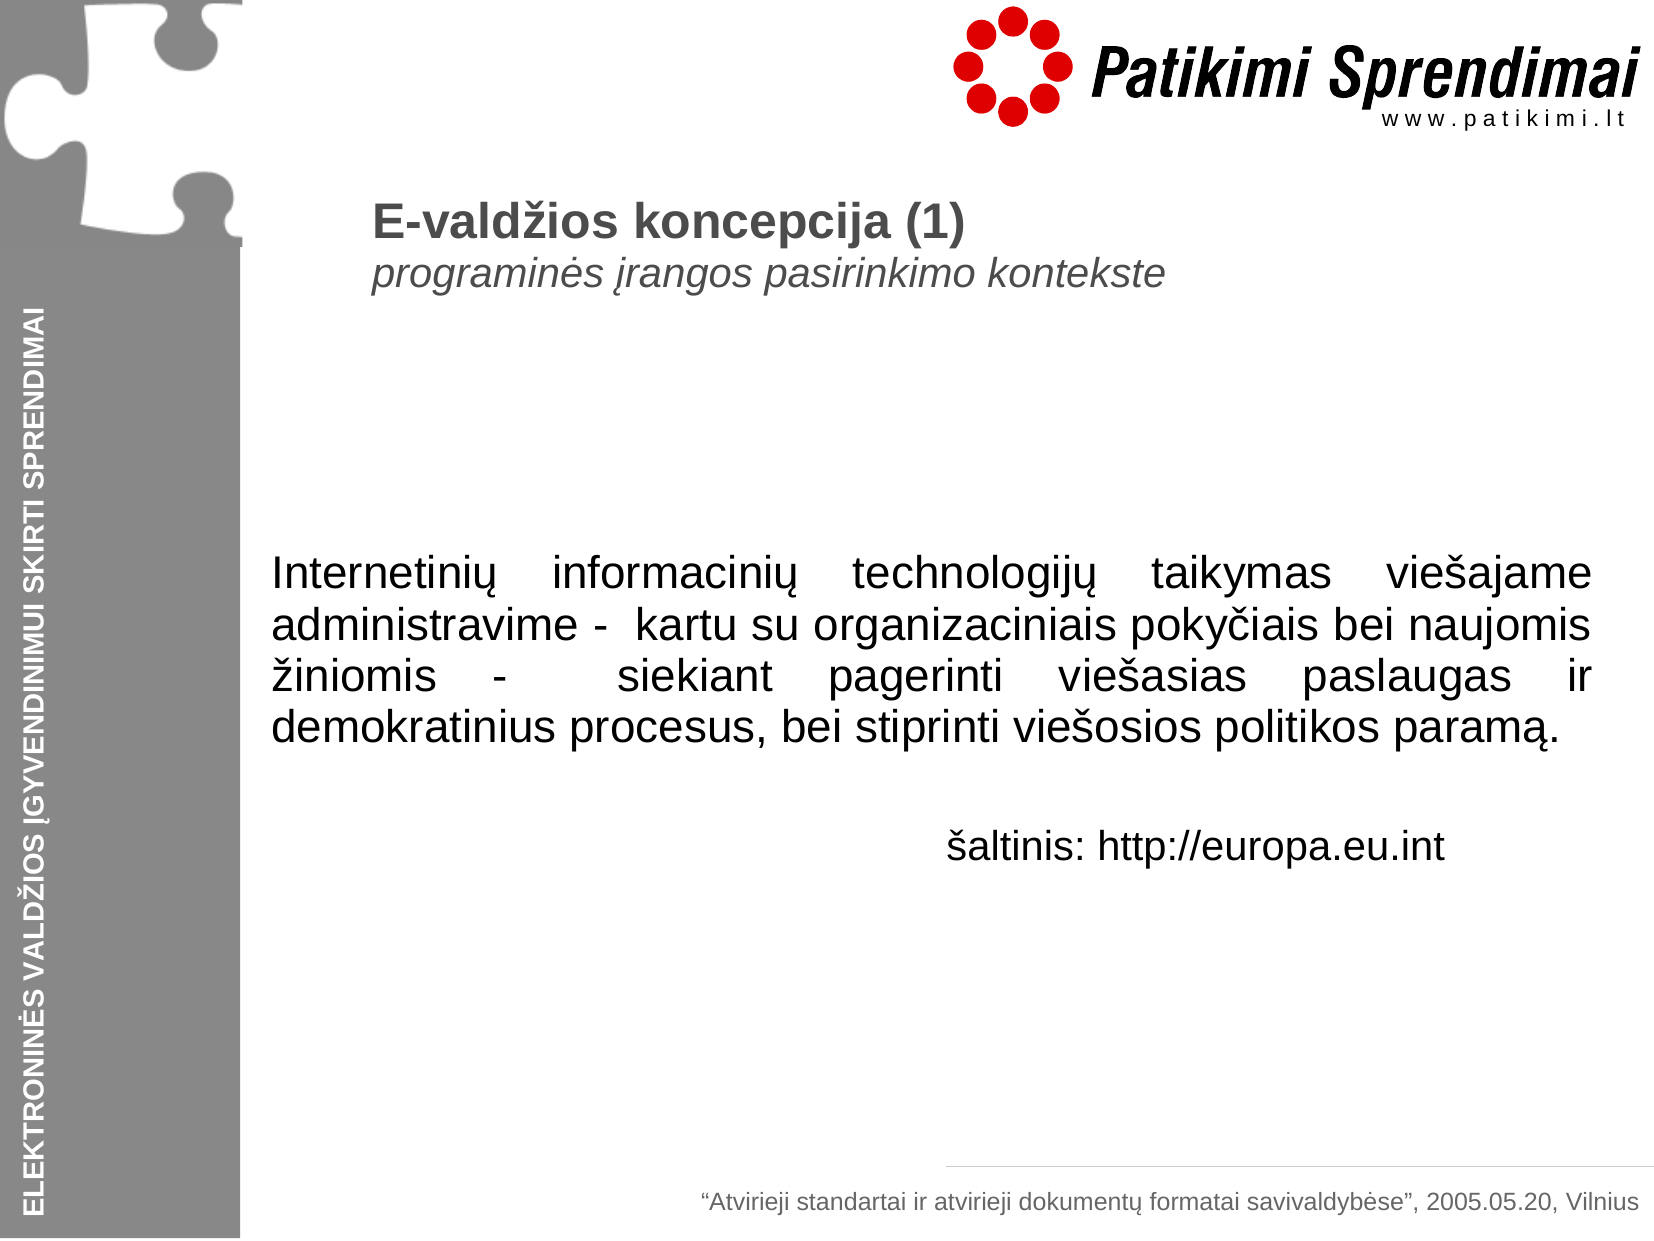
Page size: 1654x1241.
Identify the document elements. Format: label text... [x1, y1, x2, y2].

text_box Internetinių informacinių technologijų taikymas viešajame administravime - kartu su organizaciniais pokyčiais bei naujomis žiniomis - siekiant pagerinti viešasias paslaugas ir demokratinius procesus, bei stiprinti viešosios politikos paramą. šaltinis: http://europa.eu.int [271, 547, 1594, 996]
text_box E-valdžios koncepcija (1) programinės įrangos pasirinkimo kontekste [372, 193, 1601, 296]
picture [953, 6, 1641, 127]
